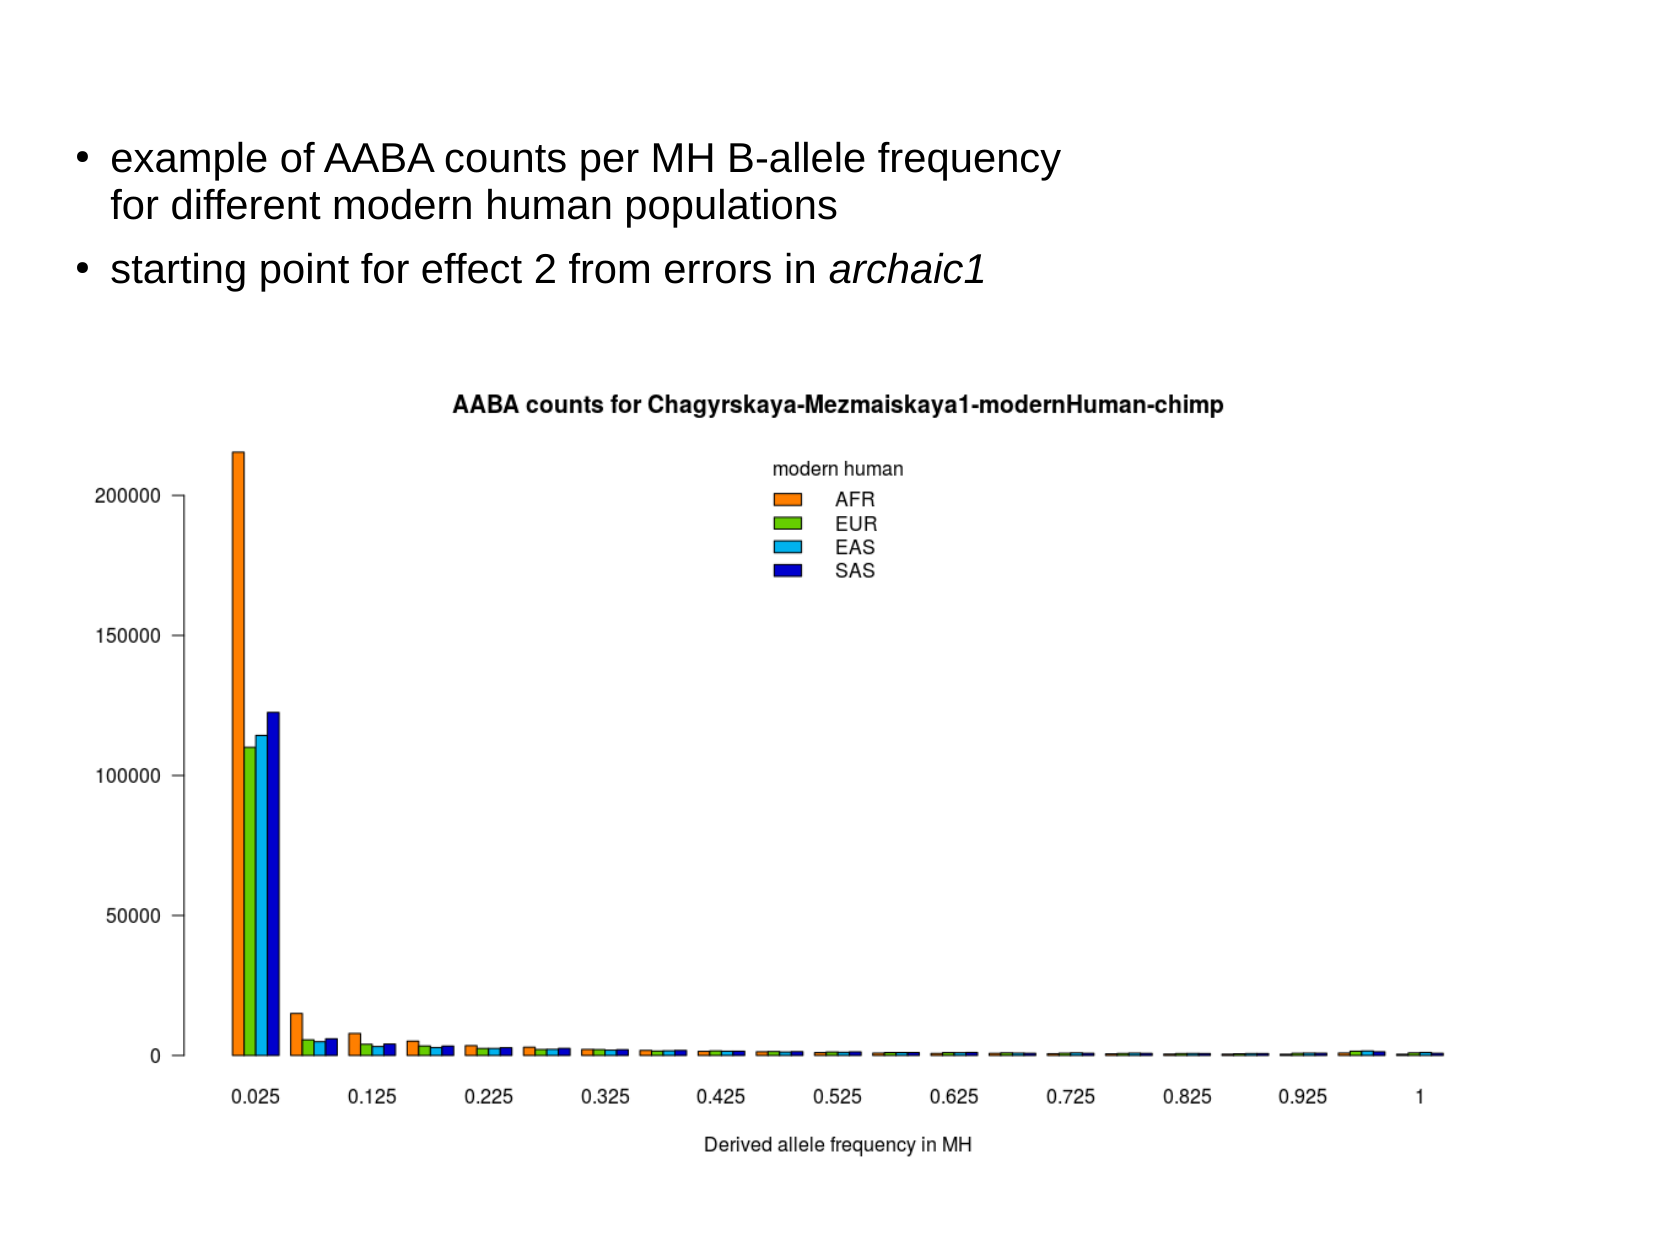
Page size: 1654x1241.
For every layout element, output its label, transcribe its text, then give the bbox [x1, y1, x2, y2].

text_box example of AABA counts per MH B-allele frequency for different modern human populations starting point for effect 2 from errors in archaic1 [75, 135, 1576, 391]
picture [90, 391, 1513, 1171]
